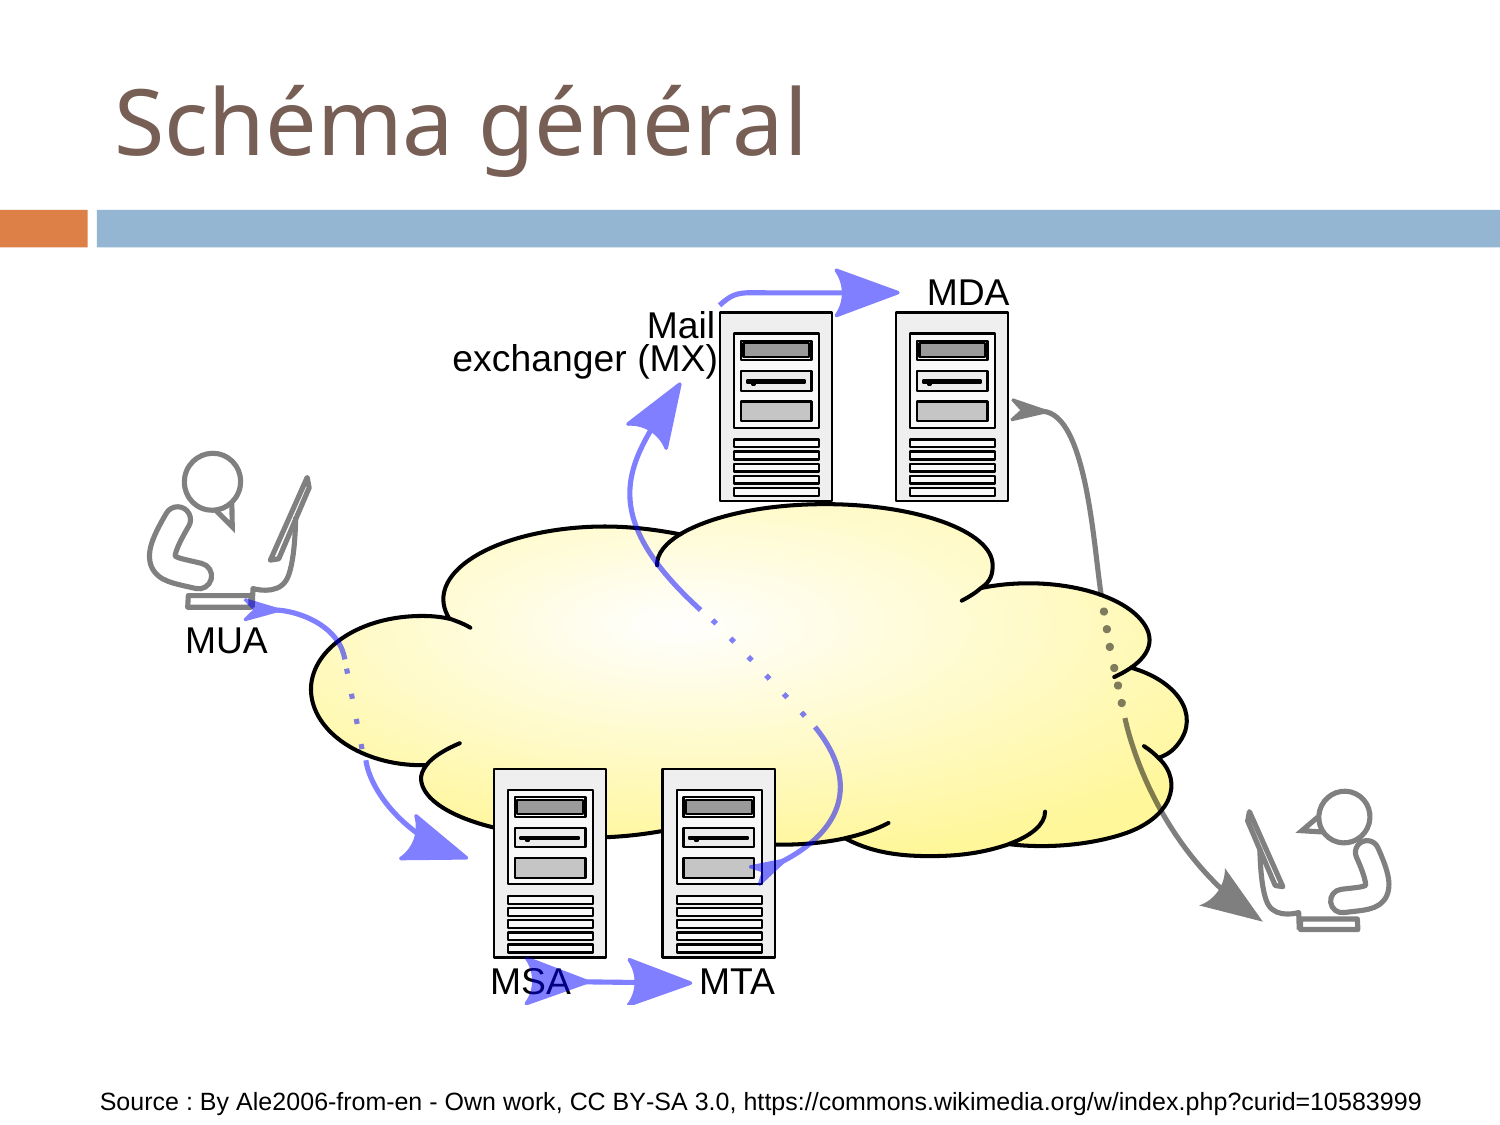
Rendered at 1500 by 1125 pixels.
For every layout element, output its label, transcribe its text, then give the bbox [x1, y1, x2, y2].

text_box Source : By Ale2006-from-en - Own work, CC BY-SA 3.0, https://commons.wikimedia.org/w/index.php?curid=10583999 [82, 1074, 1443, 1125]
title Schéma général [99, 37, 1438, 201]
picture [146, 262, 1392, 1005]
